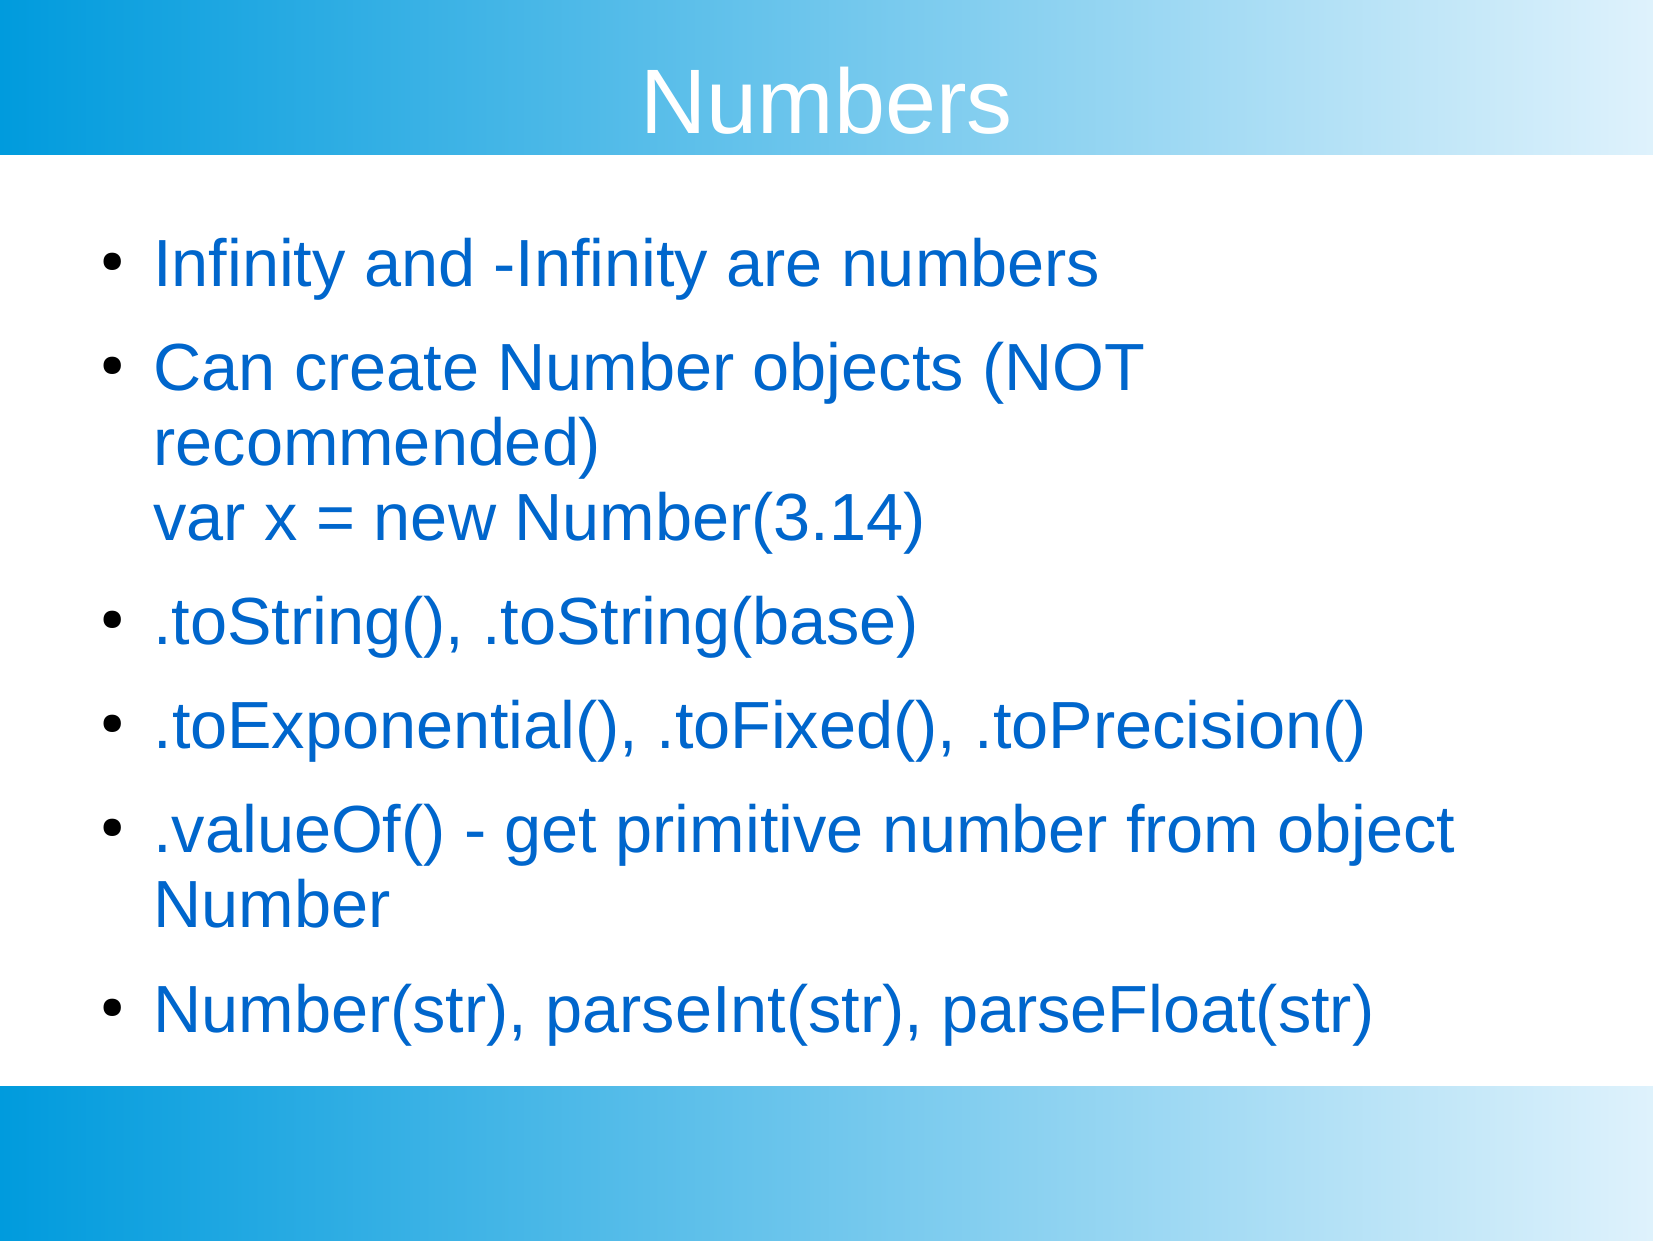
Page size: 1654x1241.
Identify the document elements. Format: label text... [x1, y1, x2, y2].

title Numbers [82, 49, 1571, 155]
list Infinity and -Infinity are numbers Can create Number objects (NOT recommended) var x = new Number(3.14) .toString(), .toString(base) .toExponential(), .toFixed(), .toPrecision() .valueOf() - get primitive number from object Number Number(str), parseInt(str), parseFloat(str) [82, 225, 1571, 946]
